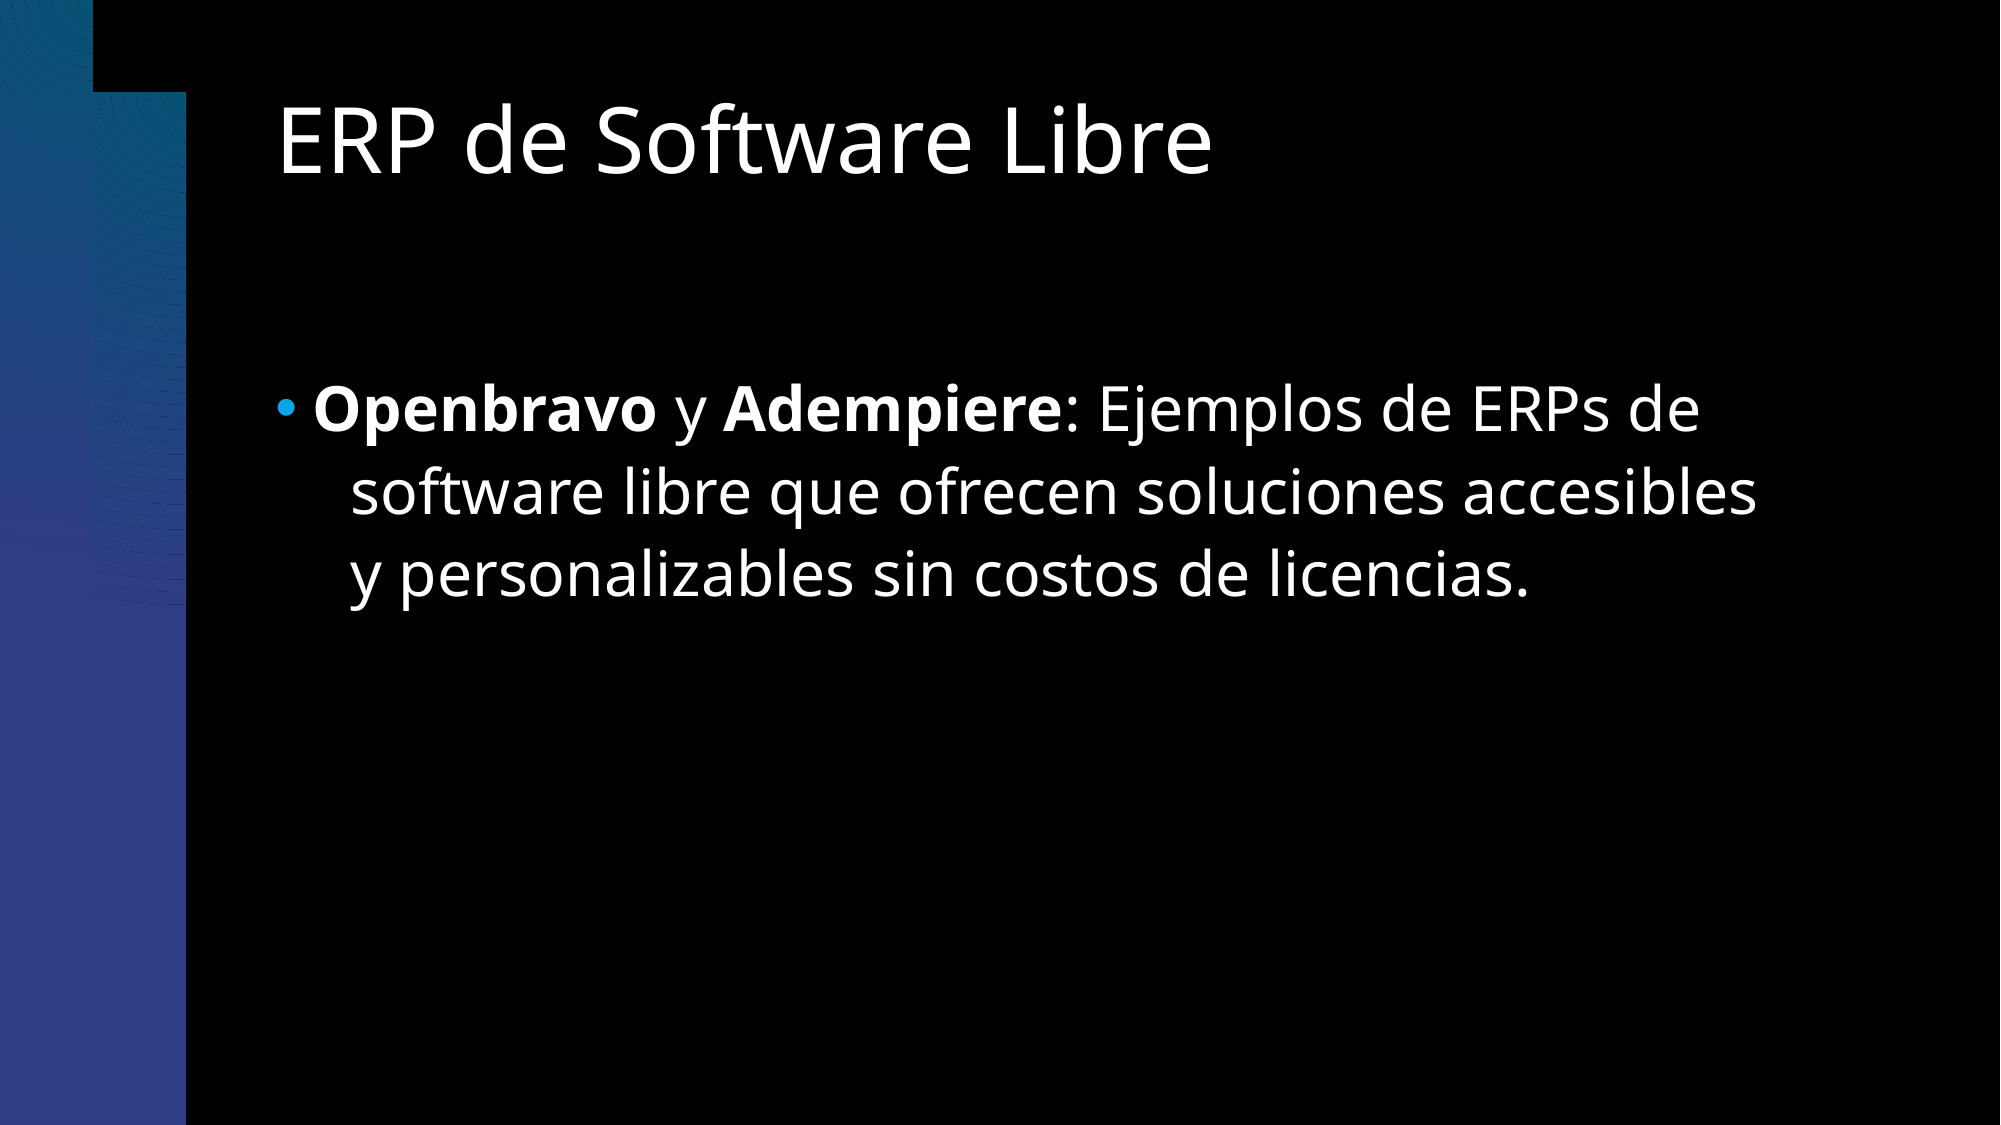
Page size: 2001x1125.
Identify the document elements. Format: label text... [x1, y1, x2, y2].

title ERP de Software Libre [260, 74, 1817, 330]
list Openbravo y Adempiere: Ejemplos de ERPs de software libre que ofrecen soluciones accesibles y personalizables sin costos de licencias. [260, 354, 1817, 999]
